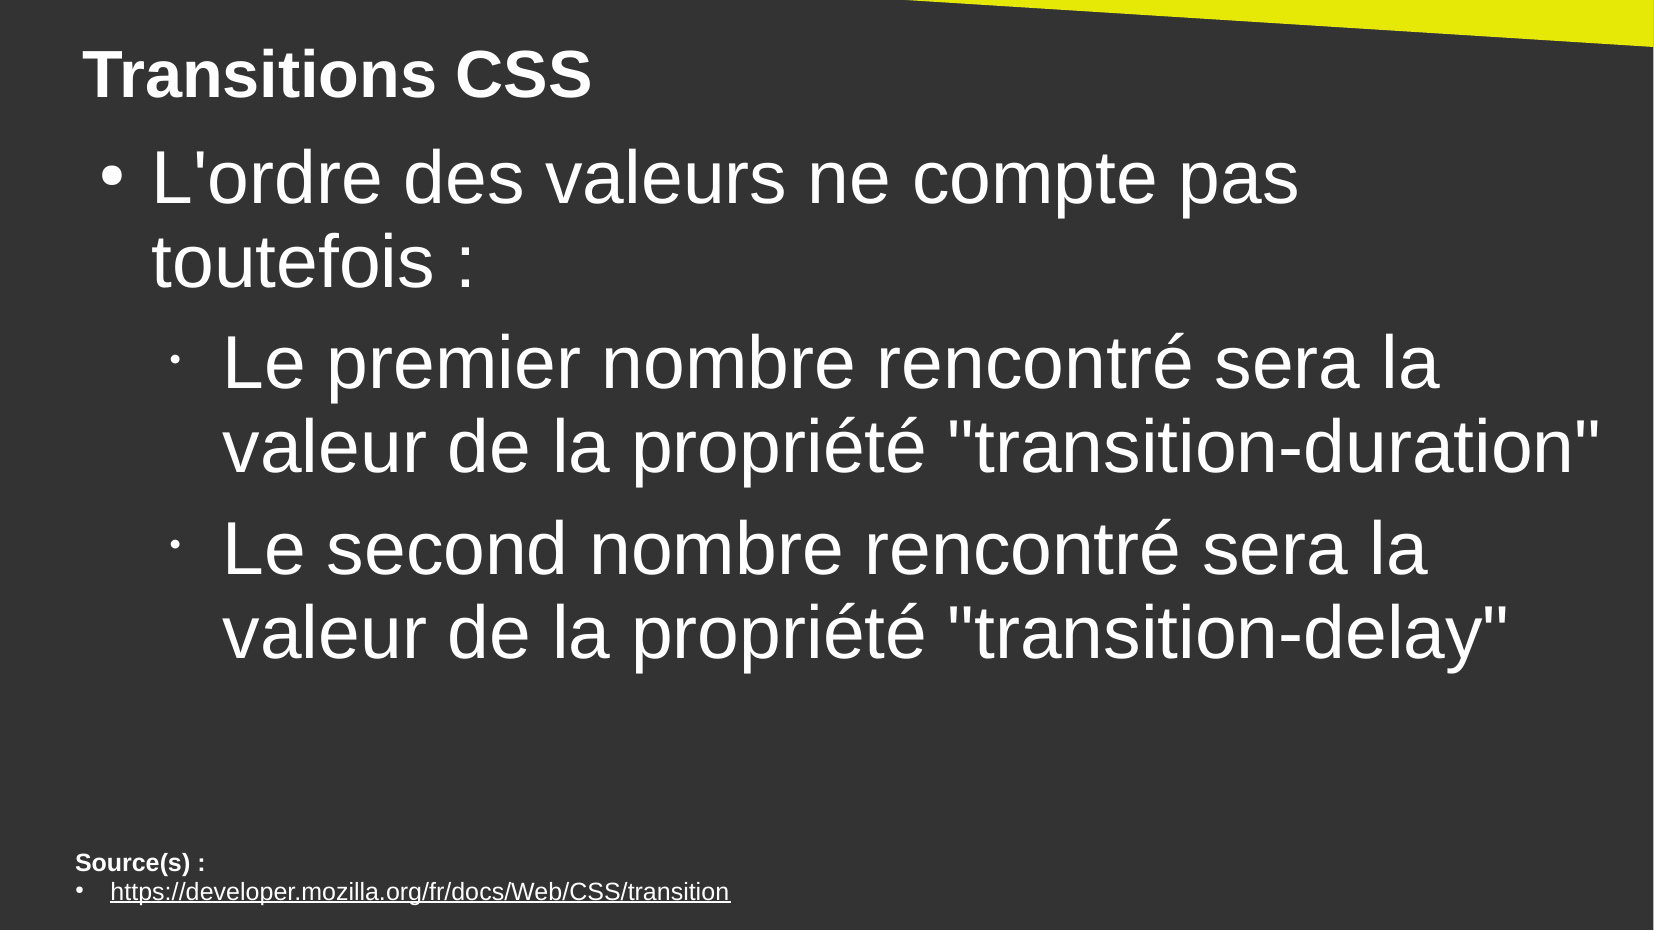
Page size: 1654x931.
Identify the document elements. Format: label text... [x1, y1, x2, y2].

title Transitions CSS [82, 37, 1571, 114]
list L'ordre des valeurs ne compte pas toutefois : Le premier nombre rencontré sera la valeur de la propriété "transition-duration" Le second nombre rencontré sera la valeur de la propriété "transition-delay" [80, 135, 1620, 756]
text_box Source(s) : https://developer.mozilla.org/fr/docs/Web/CSS/transition [60, 841, 1546, 931]
text_box [905, 0, 1654, 48]
